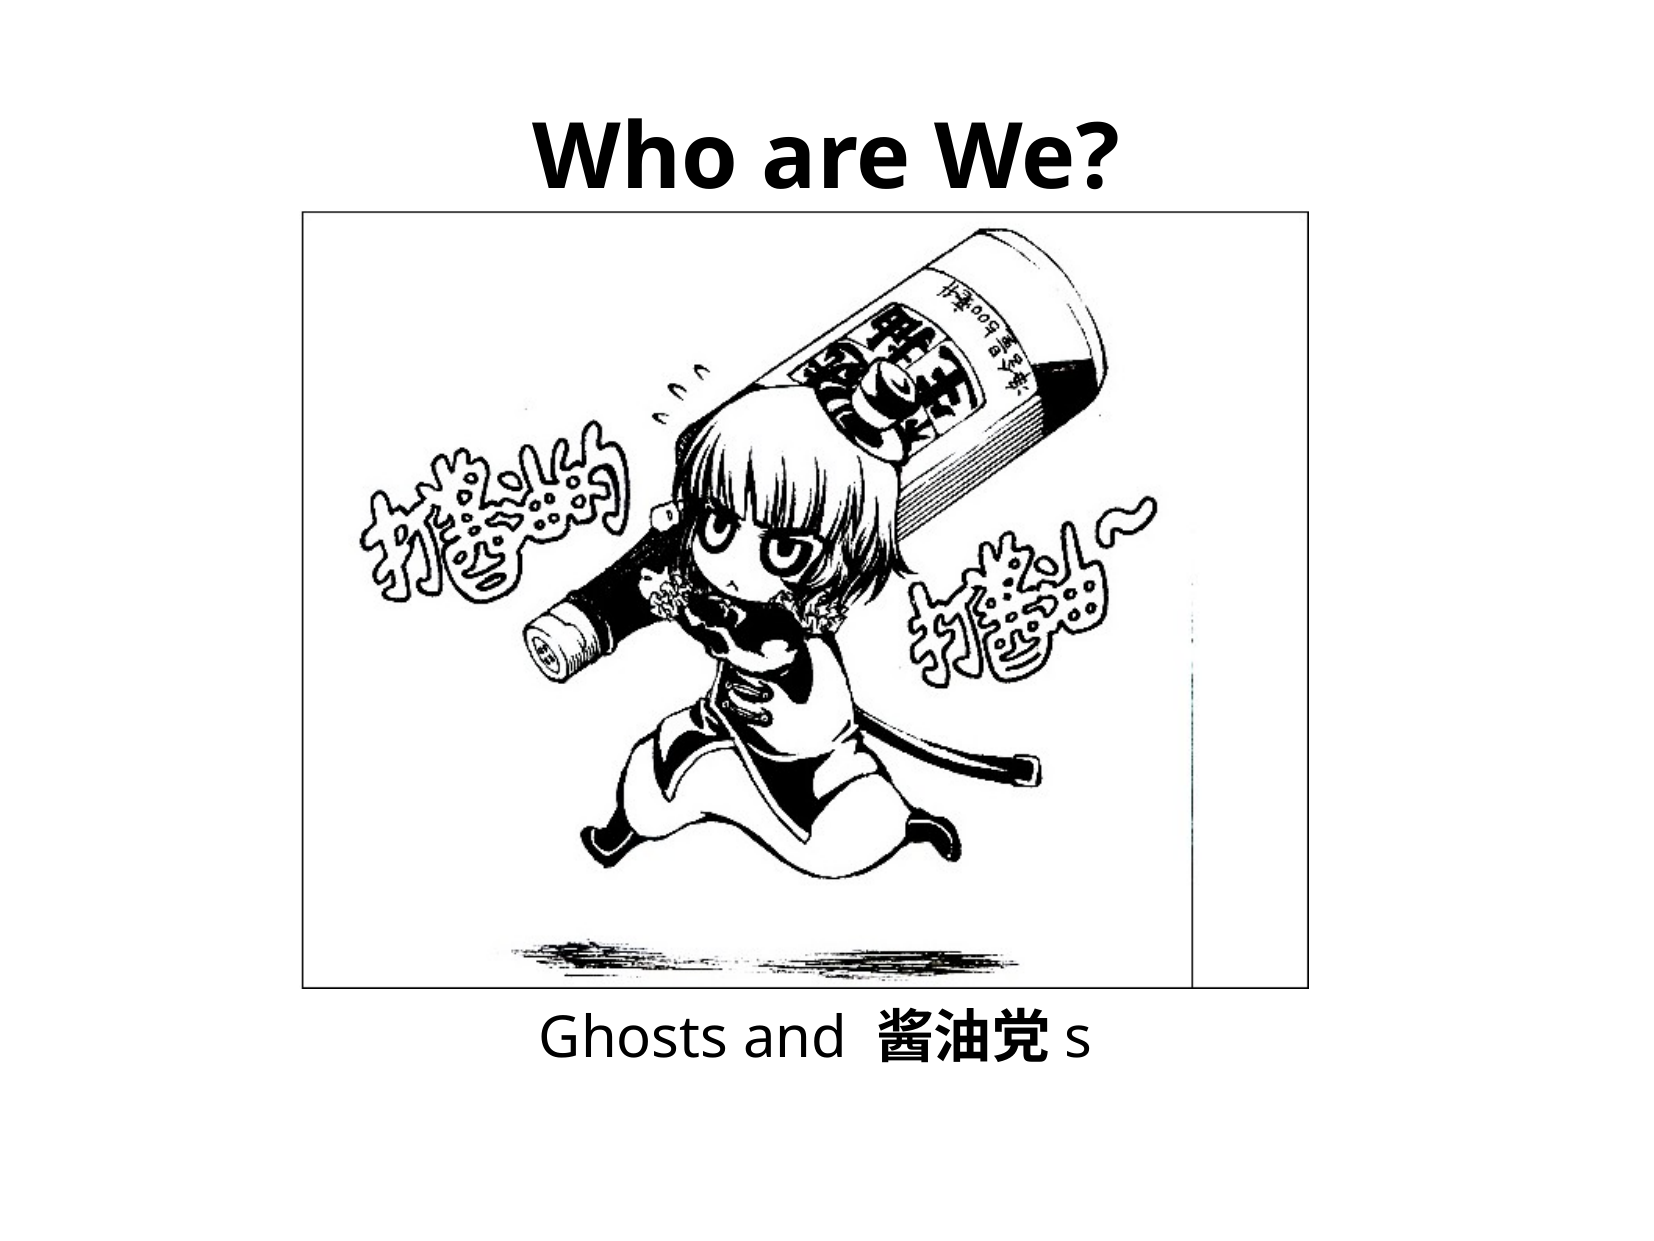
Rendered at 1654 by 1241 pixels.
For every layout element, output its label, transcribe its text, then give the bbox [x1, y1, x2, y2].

title Who are We? [82, 49, 1571, 257]
picture [299, 210, 1309, 989]
list Ghosts and 酱油党s [86, 990, 1545, 1075]
